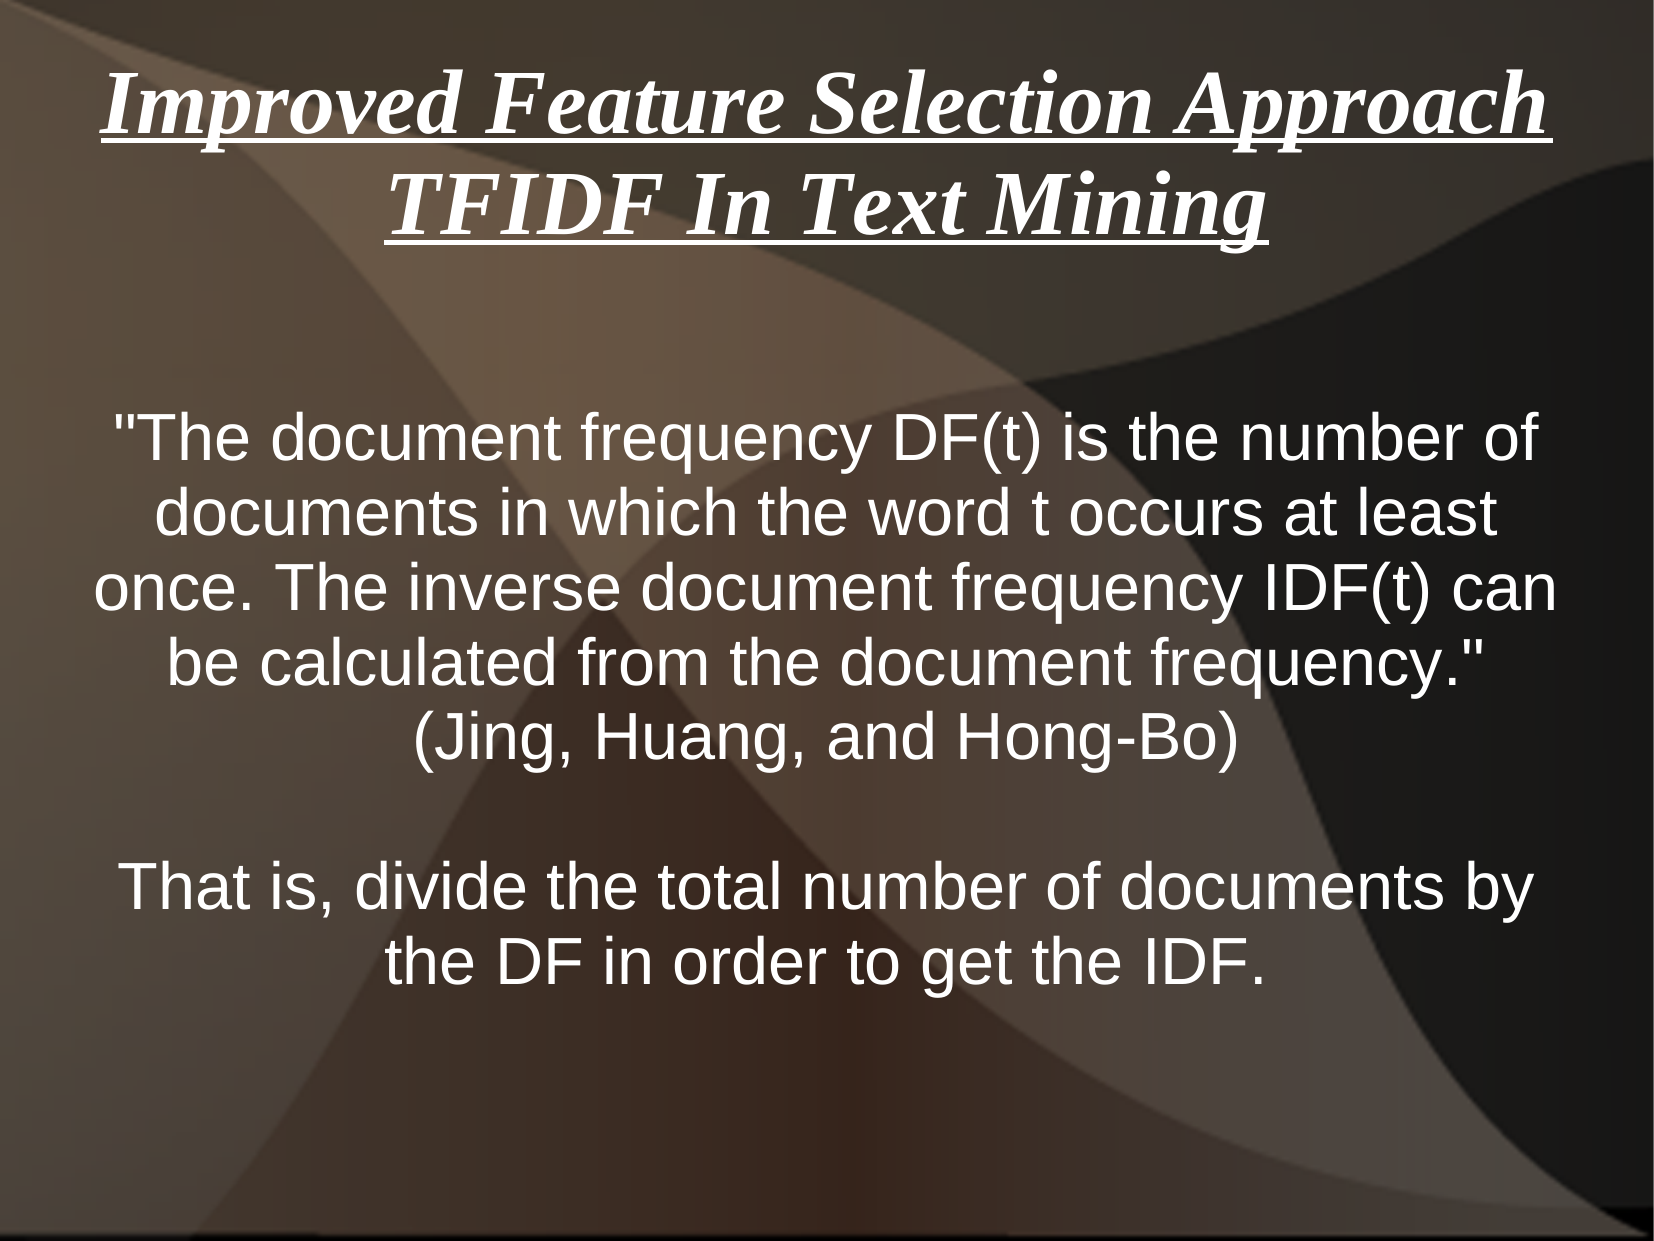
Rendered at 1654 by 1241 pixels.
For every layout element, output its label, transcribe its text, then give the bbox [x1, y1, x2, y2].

picture [0, 0, 1654, 1241]
subtitle "The document frequency DF(t) is the number of documents in which the word t occurs at least once. The inverse document frequency IDF(t) can be calculated from the document frequency." (Jing, Huang, and Hong-Bo) That is, divide the total number of documents by the DF in order to get the IDF. [82, 297, 1571, 1102]
title Improved Feature Selection Approach TFIDF In Text Mining [82, 51, 1571, 255]
